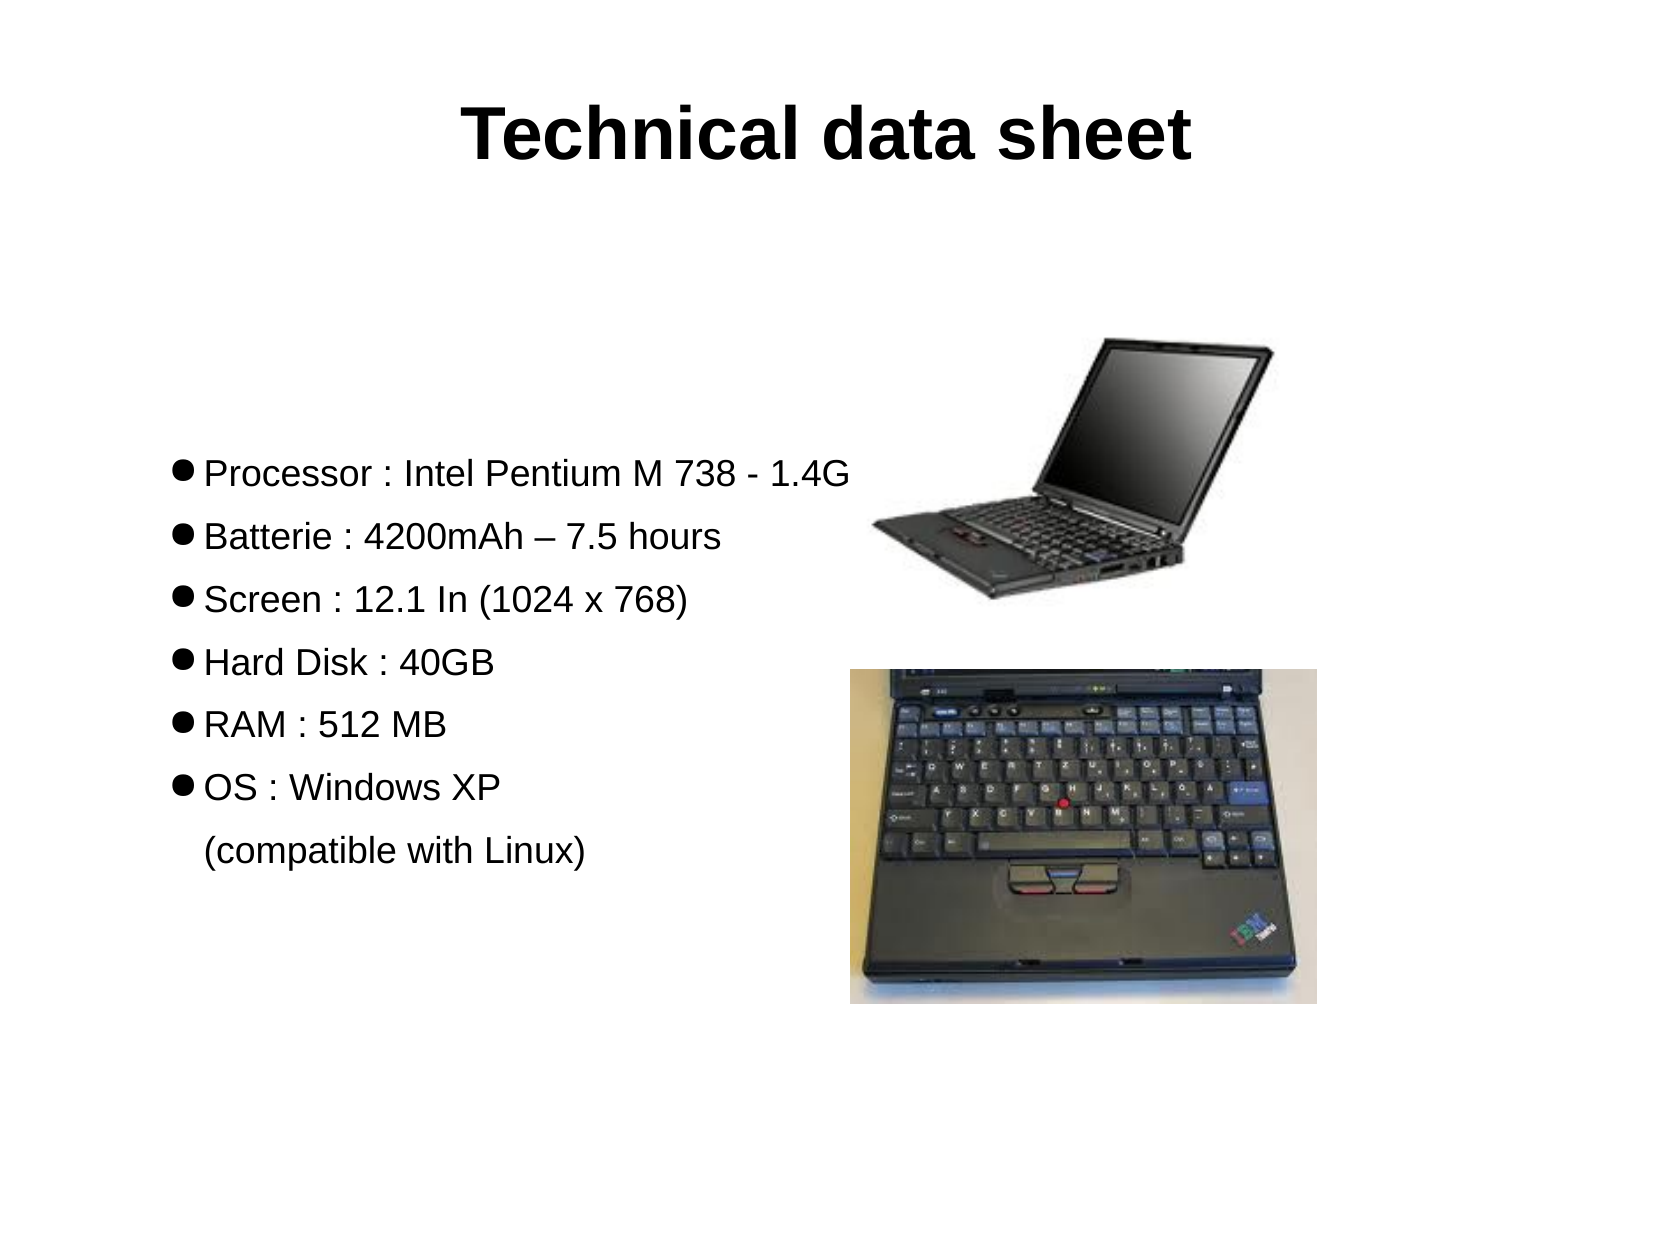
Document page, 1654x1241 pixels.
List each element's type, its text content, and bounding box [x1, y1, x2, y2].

title Technical data sheet [82, 23, 1571, 231]
picture [850, 669, 1317, 1004]
text_box Processor : Intel Pentium M 738 - 1.4GHz Batterie : 4200mAh – 7.5 hours Screen : 12.1 In (1024 x 768) Hard Disk : 40GB RAM : 512 MB OS : Windows XP (compatible with Linux) [153, 423, 969, 854]
picture [850, 303, 1297, 638]
